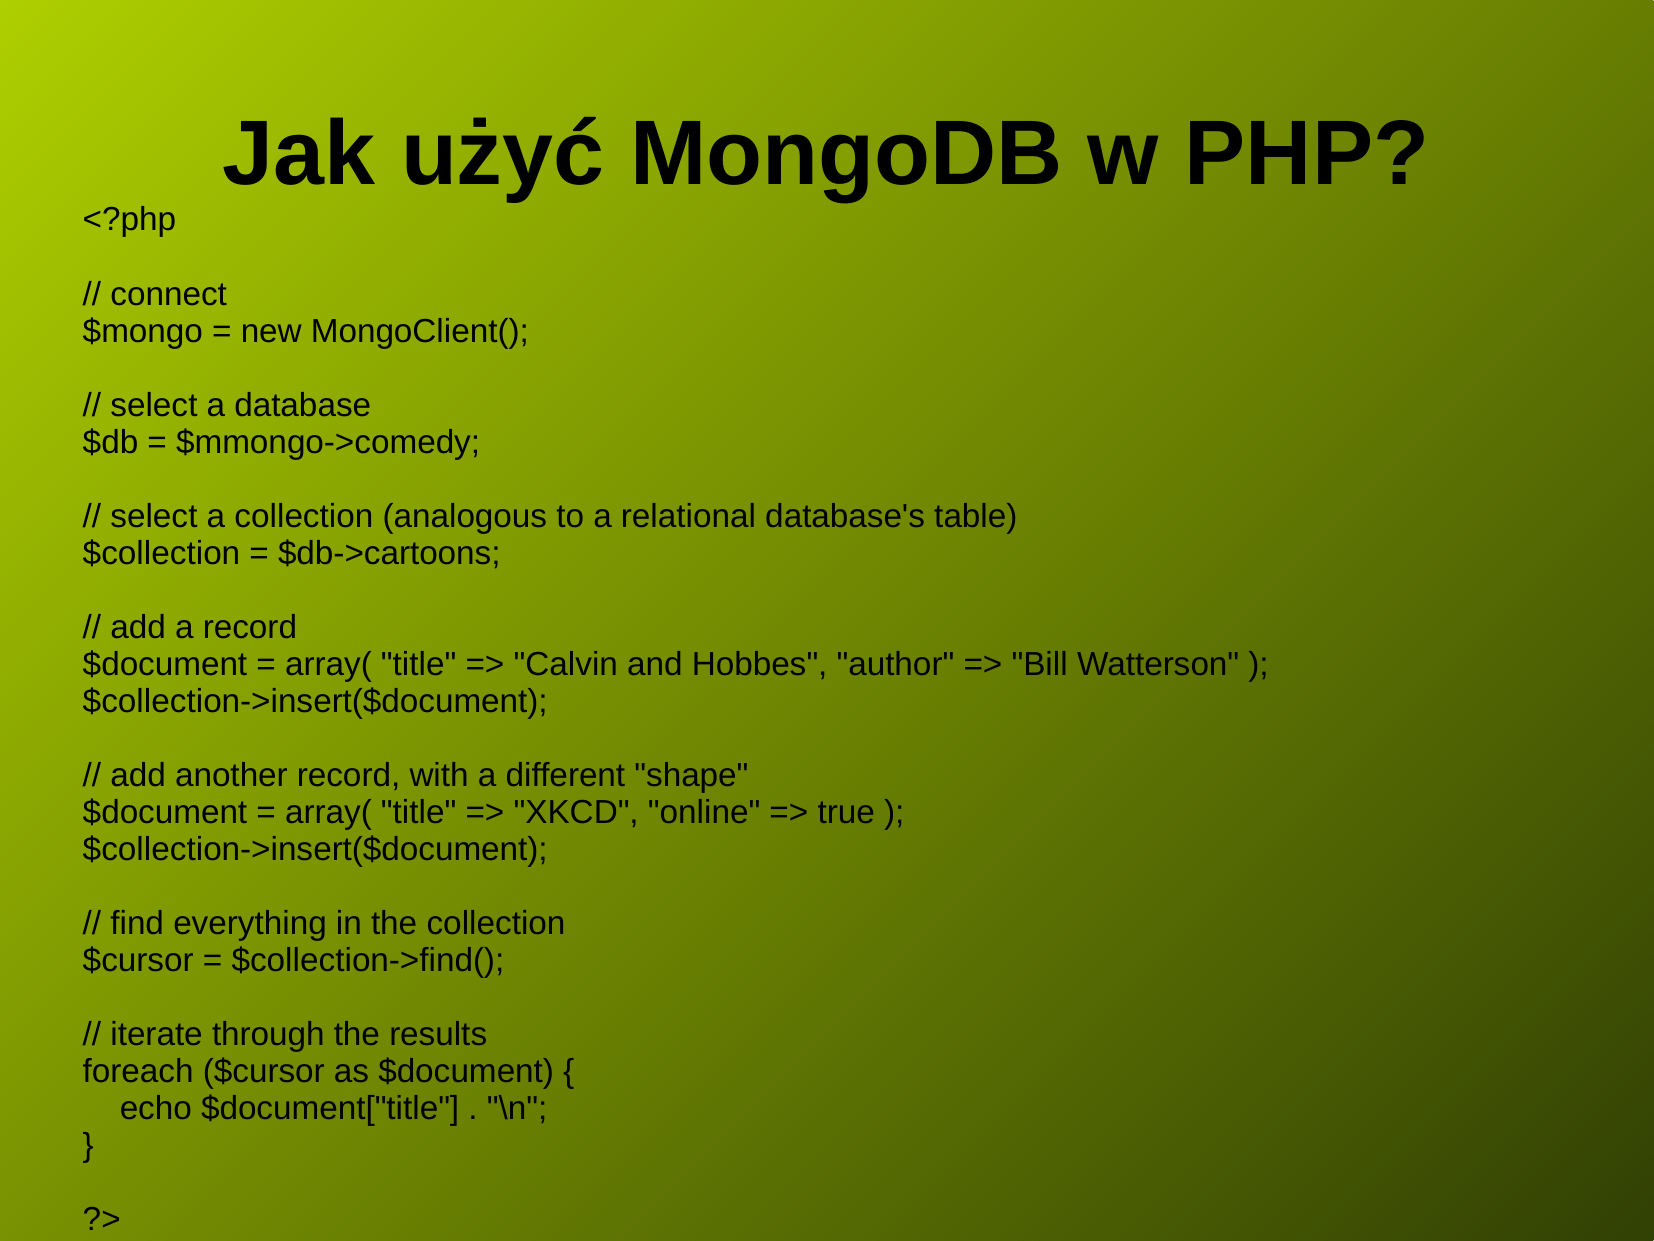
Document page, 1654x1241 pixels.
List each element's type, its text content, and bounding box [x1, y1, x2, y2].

title Jak użyć MongoDB w PHP? [82, 49, 1571, 200]
subtitle <?php // connect $mongo = new MongoClient(); // select a database $db = $mmongo->comedy; // select a collection (analogous to a relational database's table) $collection = $db->cartoons; // add a record $document = array( "title" => "Calvin and Hobbes", "author" => "Bill Watterson" ); $collection->insert($document); // add another record, with a different "shape" $document = array( "title" => "XKCD", "online" => true ); $collection->insert($document); // find everything in the collection $cursor = $collection->find(); // iterate through the results foreach ($cursor as $document) { echo $document["title"] . "\n"; } ?> [82, 200, 1571, 1238]
